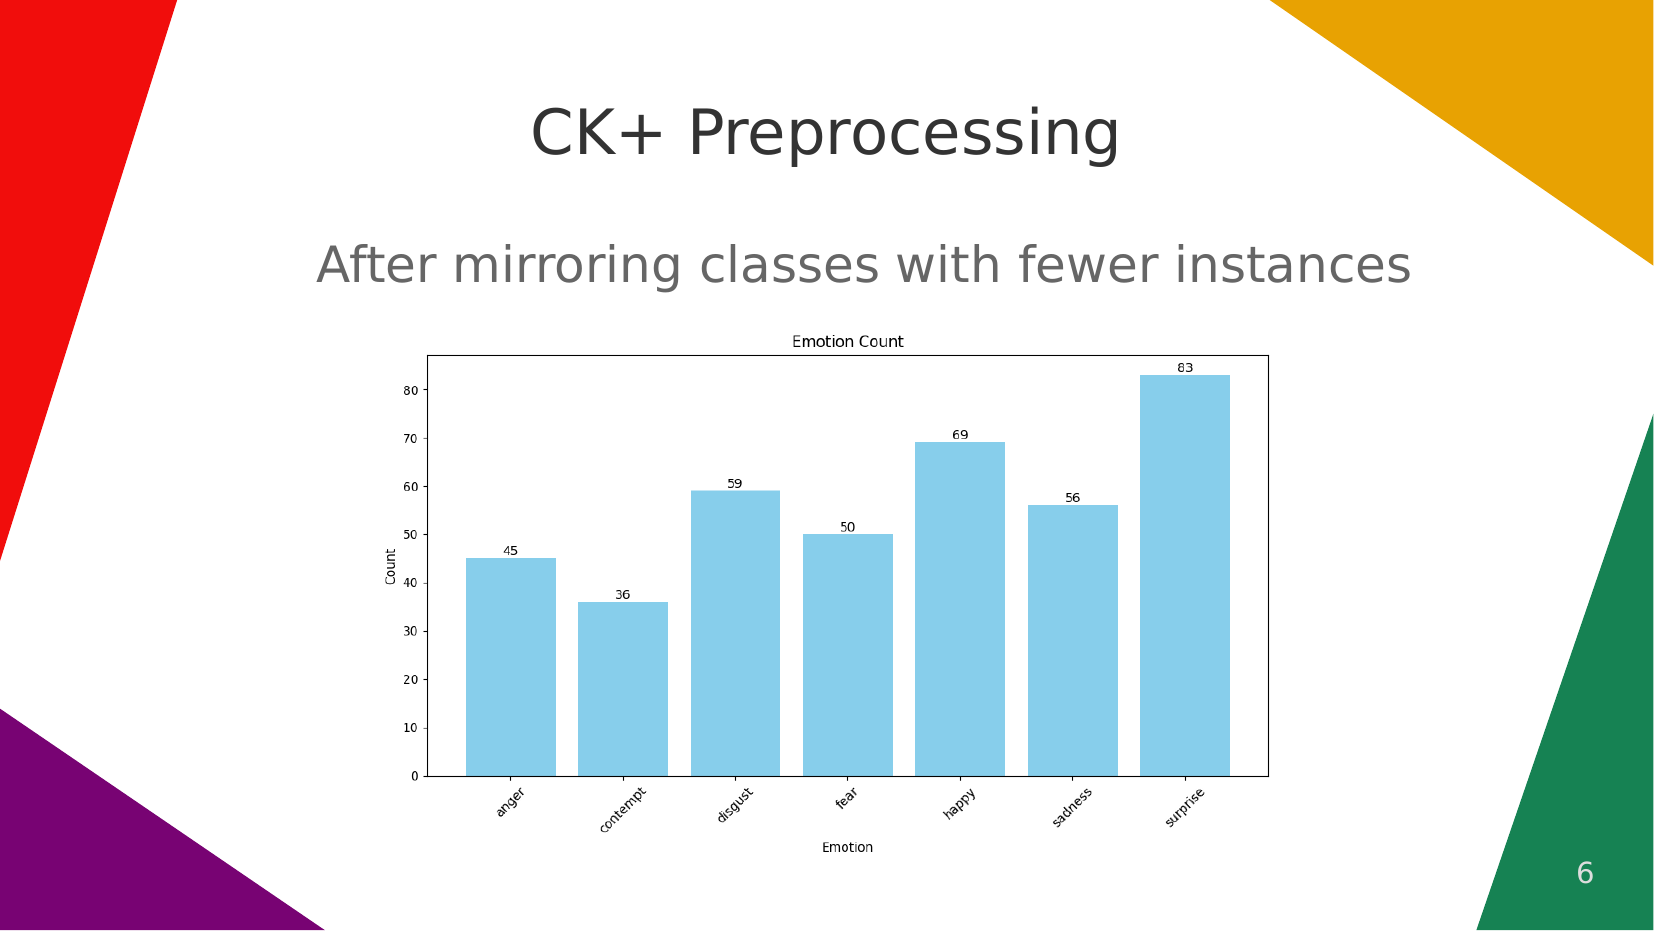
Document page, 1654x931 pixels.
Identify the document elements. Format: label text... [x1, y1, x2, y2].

title CK+ Preprocessing [118, 59, 1536, 207]
picture [375, 325, 1276, 863]
list After mirroring classes with fewer instances [118, 236, 1536, 827]
